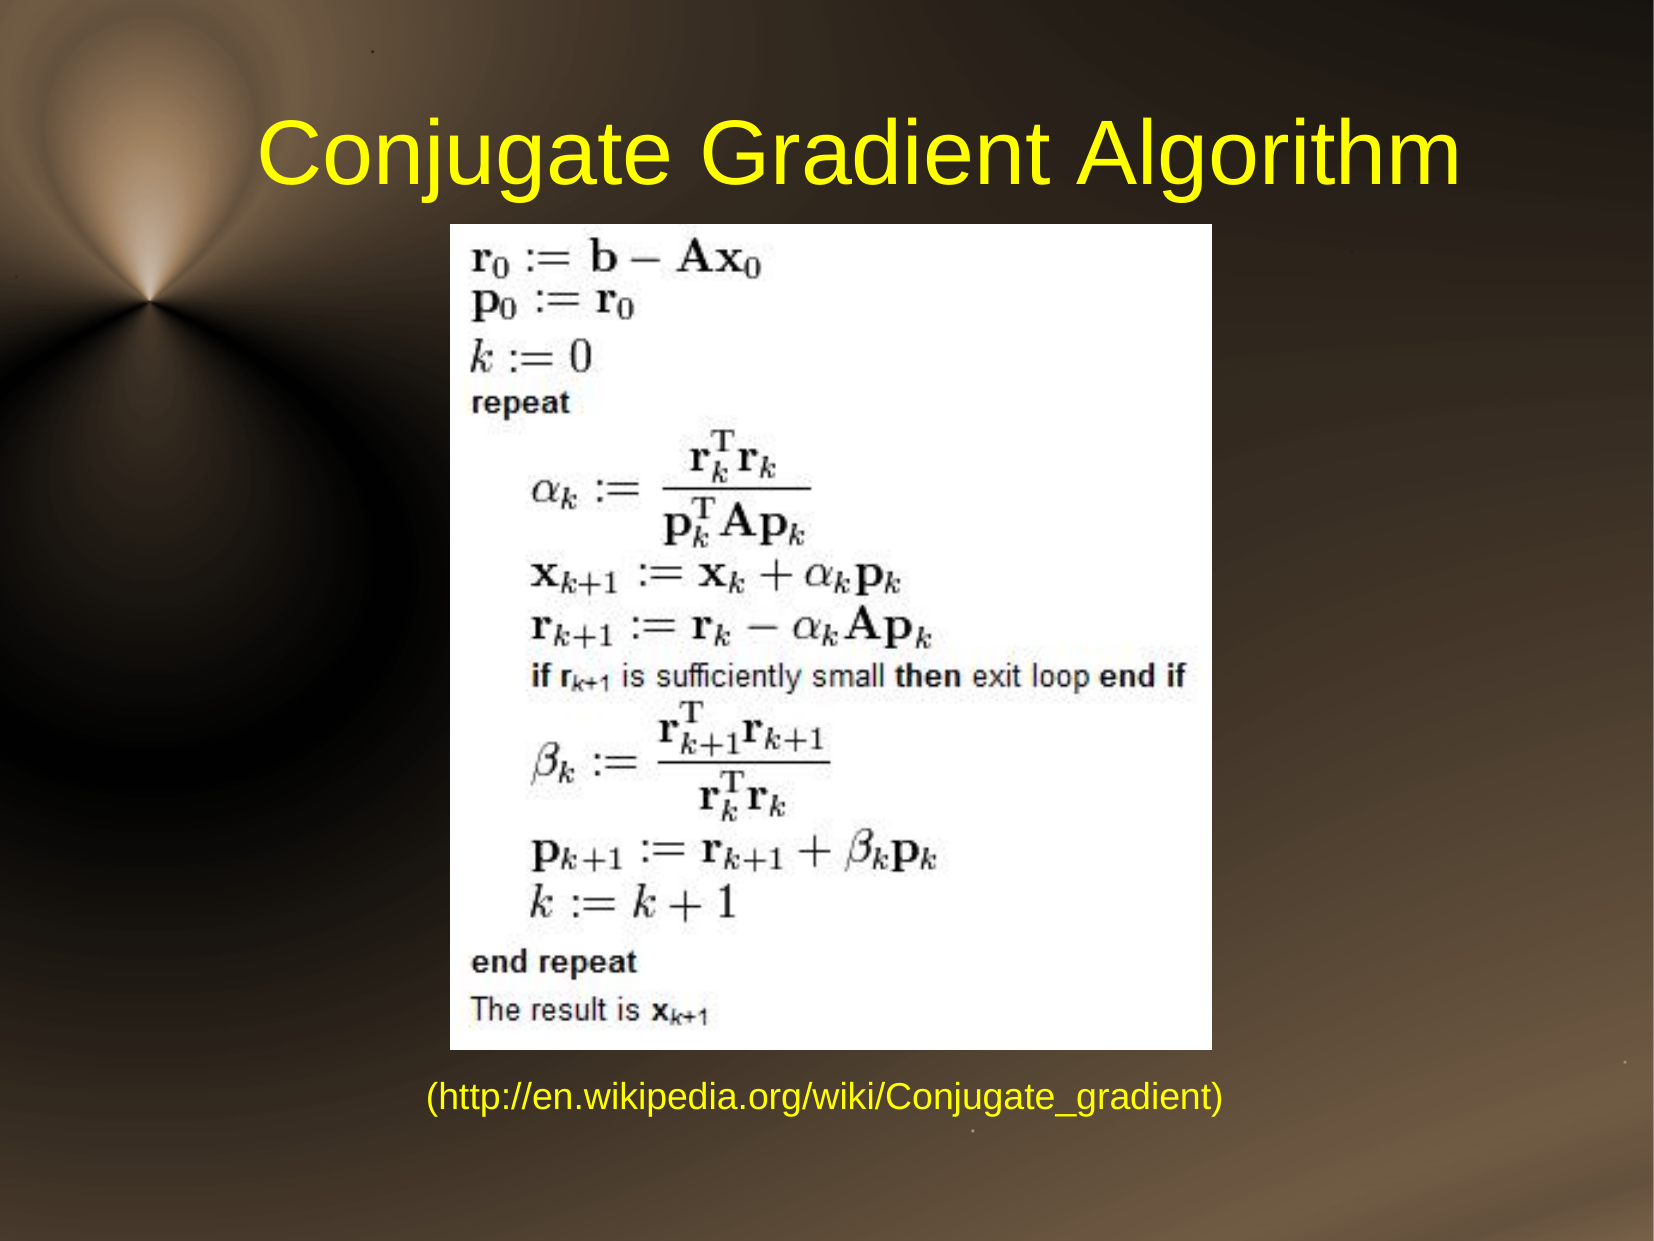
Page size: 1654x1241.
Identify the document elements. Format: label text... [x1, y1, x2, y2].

title Conjugate Gradient Algorithm [150, 49, 1571, 257]
picture [0, 0, 1654, 1241]
text_box (http://en.wikipedia.org/wiki/Conjugate_gradient) [375, 1068, 1276, 1126]
